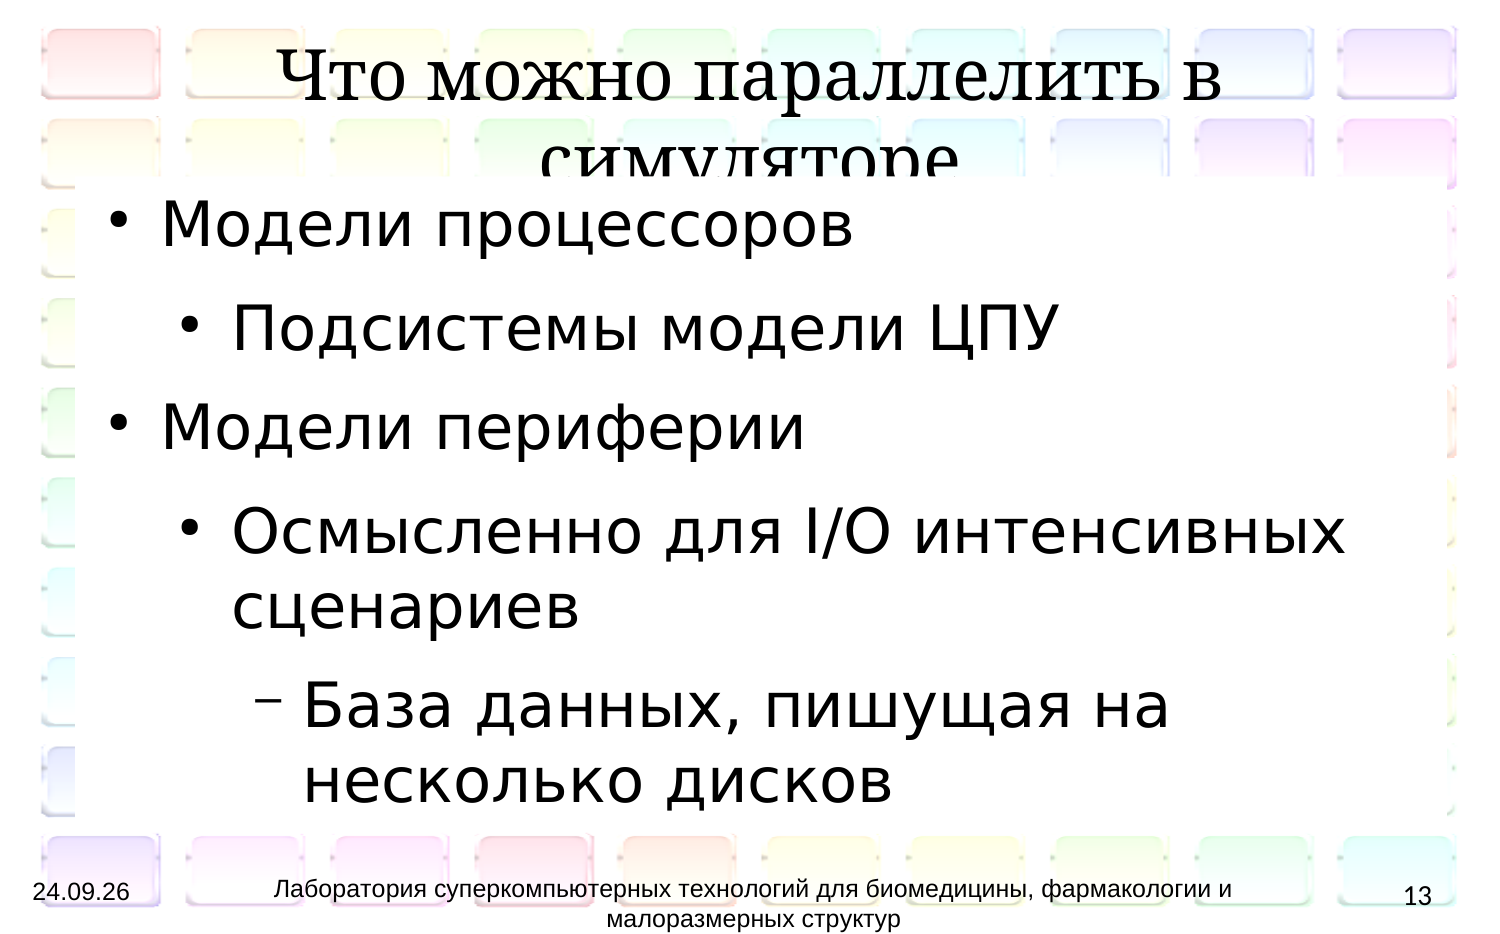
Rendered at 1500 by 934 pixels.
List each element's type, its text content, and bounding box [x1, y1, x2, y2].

title Что можно параллелить в симуляторе [75, 37, 1426, 176]
text_box Лаборатория суперкомпьютерных технологий для биомедицины, фармакологии и малоразмерных структур [171, 864, 1338, 915]
picture [0, 0, 1500, 934]
text_box 12.11.12 [17, 868, 184, 918]
text_box <number> [1387, 868, 1473, 918]
list Модели процессоров Подсистемы модели ЦПУ Модели периферии Осмысленно для I/O интенсивных сценариев База данных, пишущая на несколько дисков [75, 176, 1447, 823]
